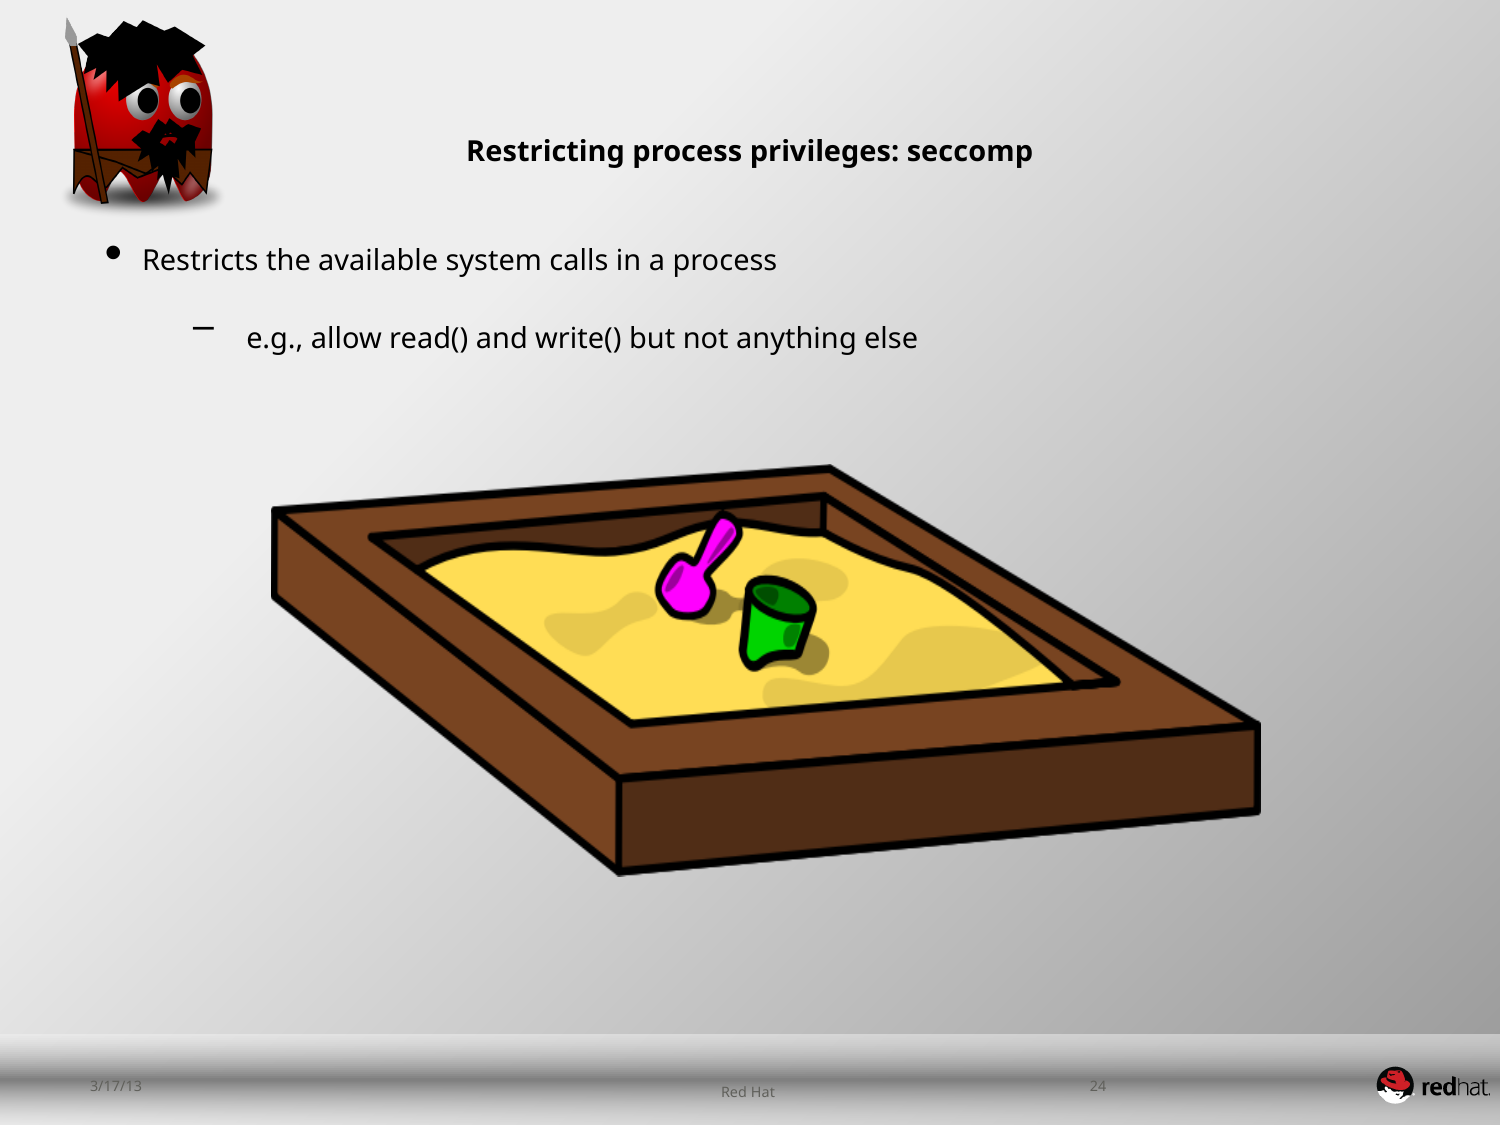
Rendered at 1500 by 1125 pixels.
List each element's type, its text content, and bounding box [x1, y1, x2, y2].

slide_number <number> [1074, 1051, 1337, 1112]
list Restricts the available system calls in a process e.g., allow read() and write() but not anything else [74, 209, 1425, 1012]
slide_number 3/17/13 [75, 1051, 425, 1112]
picture [60, 14, 226, 219]
picture [1364, 1057, 1500, 1110]
title Restricting process privileges: seccomp [226, 22, 1426, 188]
footer Red Hat [300, 1065, 1200, 1110]
picture [271, 464, 1261, 877]
